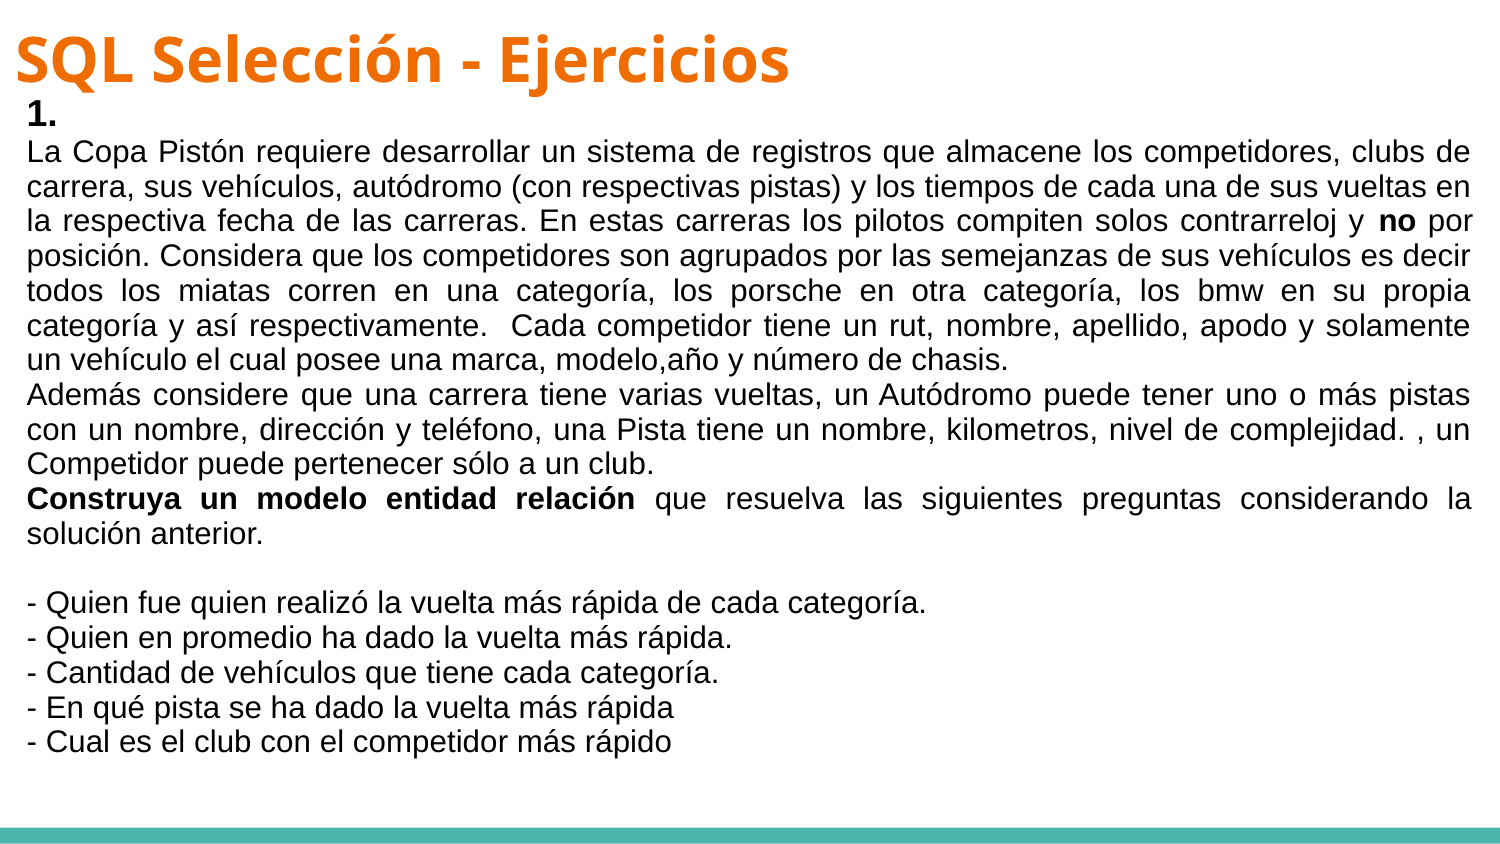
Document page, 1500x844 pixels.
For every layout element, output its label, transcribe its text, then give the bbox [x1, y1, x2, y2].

text_box 1. La Copa Pistón requiere desarrollar un sistema de registros que almacene los competidores, clubs de carrera, sus vehículos, autódromo (con respectivas pistas) y los tiempos de cada una de sus vueltas en la respectiva fecha de las carreras. En estas carreras los pilotos compiten solos contrarreloj y no por posición. Considera que los competidores son agrupados por las semejanzas de sus vehículos es decir todos los miatas corren en una categoría, los porsche en otra categoría, los bmw en su propia categoría y así respectivamente. Cada competidor tiene un rut, nombre, apellido, apodo y solamente un vehículo el cual posee una marca, modelo,año y número de chasis. Además considere que una carrera tiene varias vueltas, un Autódromo puede tener uno o más pistas con un nombre, dirección y teléfono, una Pista tiene un nombre, kilometros, nivel de complejidad. , un Competidor puede pertenecer sólo a un club. Construya un modelo entidad relación que resuelva las siguientes preguntas considerando la solución anterior. - Quien fue quien realizó la vuelta más rápida de cada categoría. - Quien en promedio ha dado la vuelta más rápida. - Cantidad de vehículos que tiene cada categoría. - En qué pista se ha dado la vuelta más rápida - Cual es el club con el competidor más rápido [11, 84, 1489, 844]
title SQL Selección - Ejercicios [0, 0, 1398, 116]
